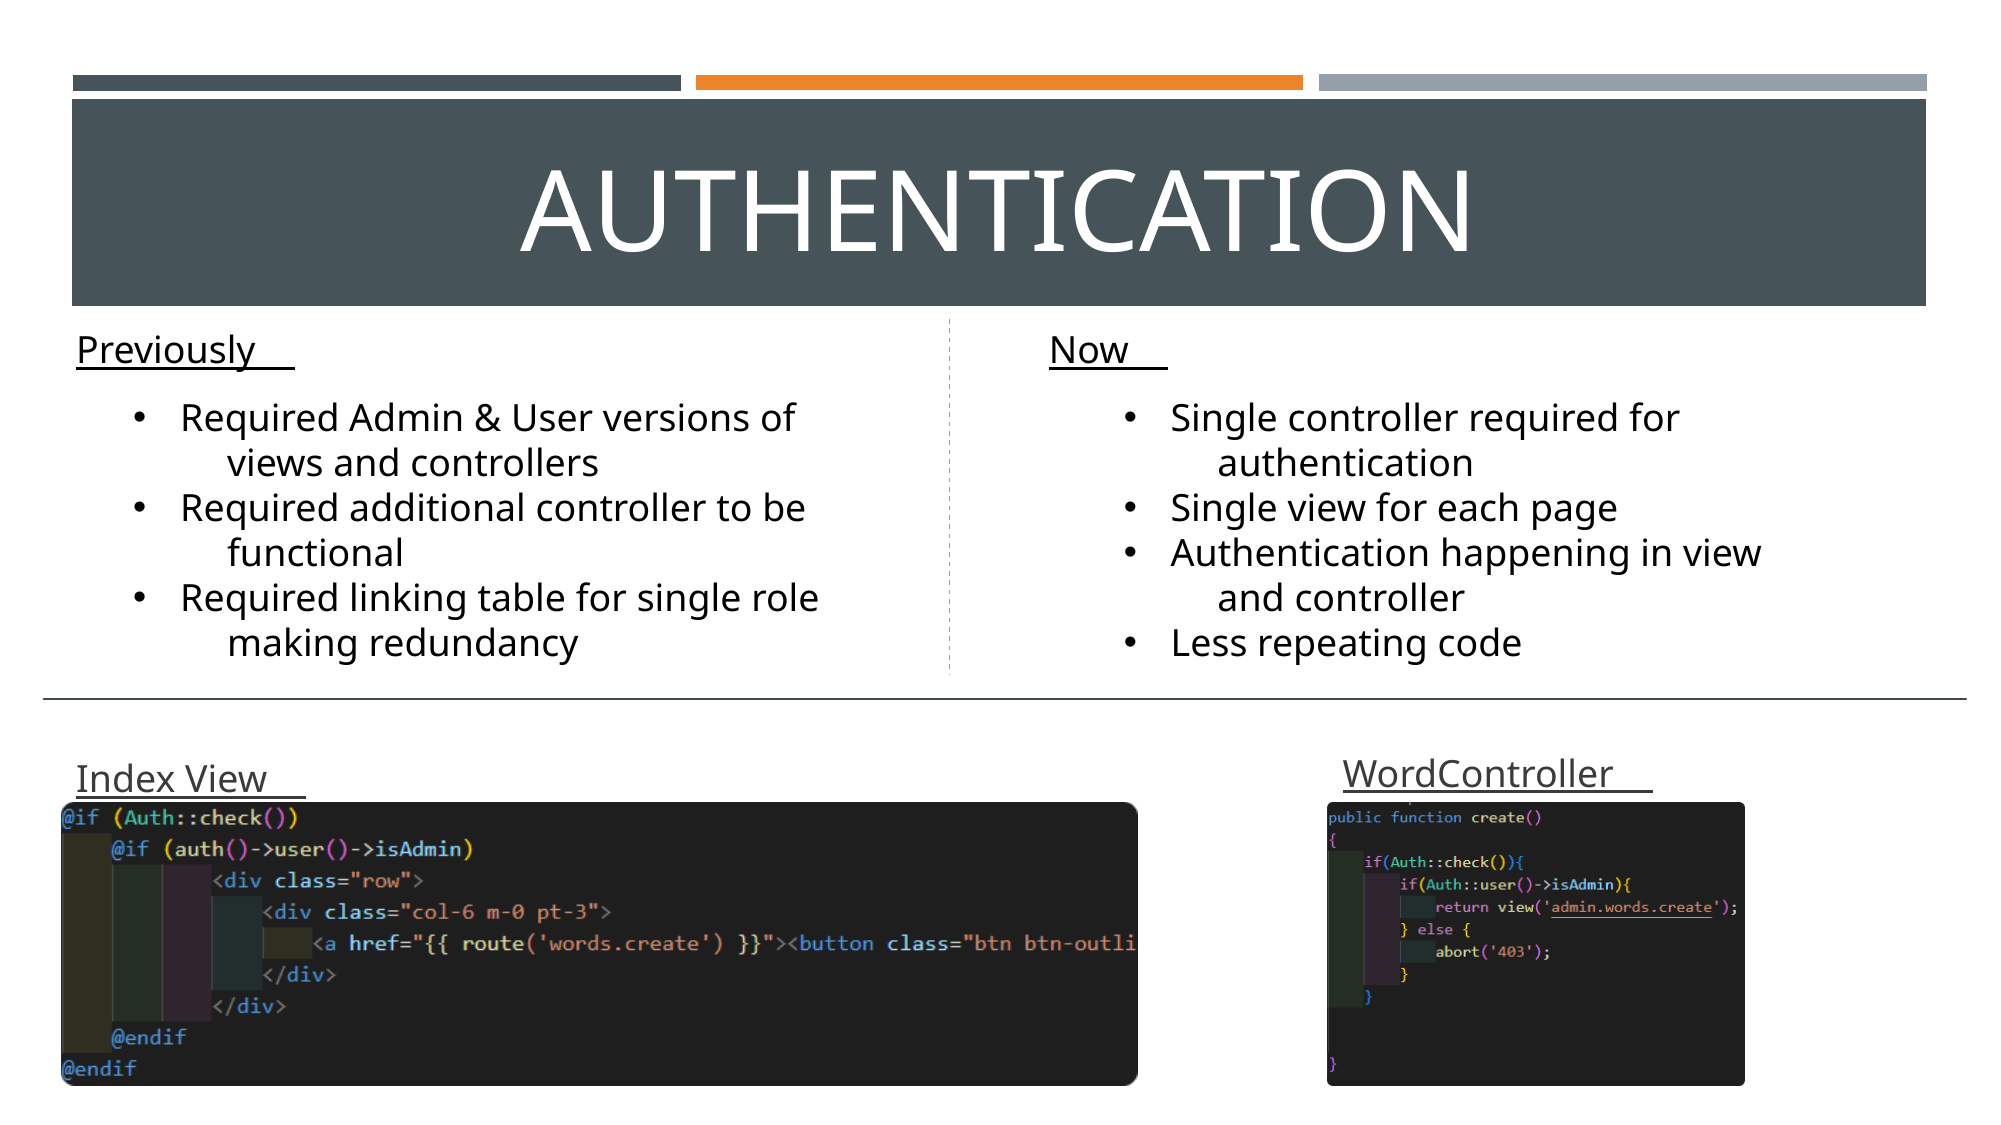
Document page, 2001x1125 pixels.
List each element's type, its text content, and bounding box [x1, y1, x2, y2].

title Authentication [94, 119, 1904, 282]
picture [61, 802, 1138, 1086]
text_box Required Admin & User versions of views and controllers Required additional controller to be functional Required linking table for single role making redundancy [118, 386, 864, 675]
picture [1327, 802, 1745, 1086]
text_box Now [1033, 318, 1184, 380]
text_box Index View [61, 747, 300, 809]
text_box Previously [61, 318, 289, 380]
text_box WordController [1327, 742, 1655, 803]
text_box Single controller required for authentication Single view for each page Authentication happening in view and controller Less repeating code [1108, 386, 1855, 675]
